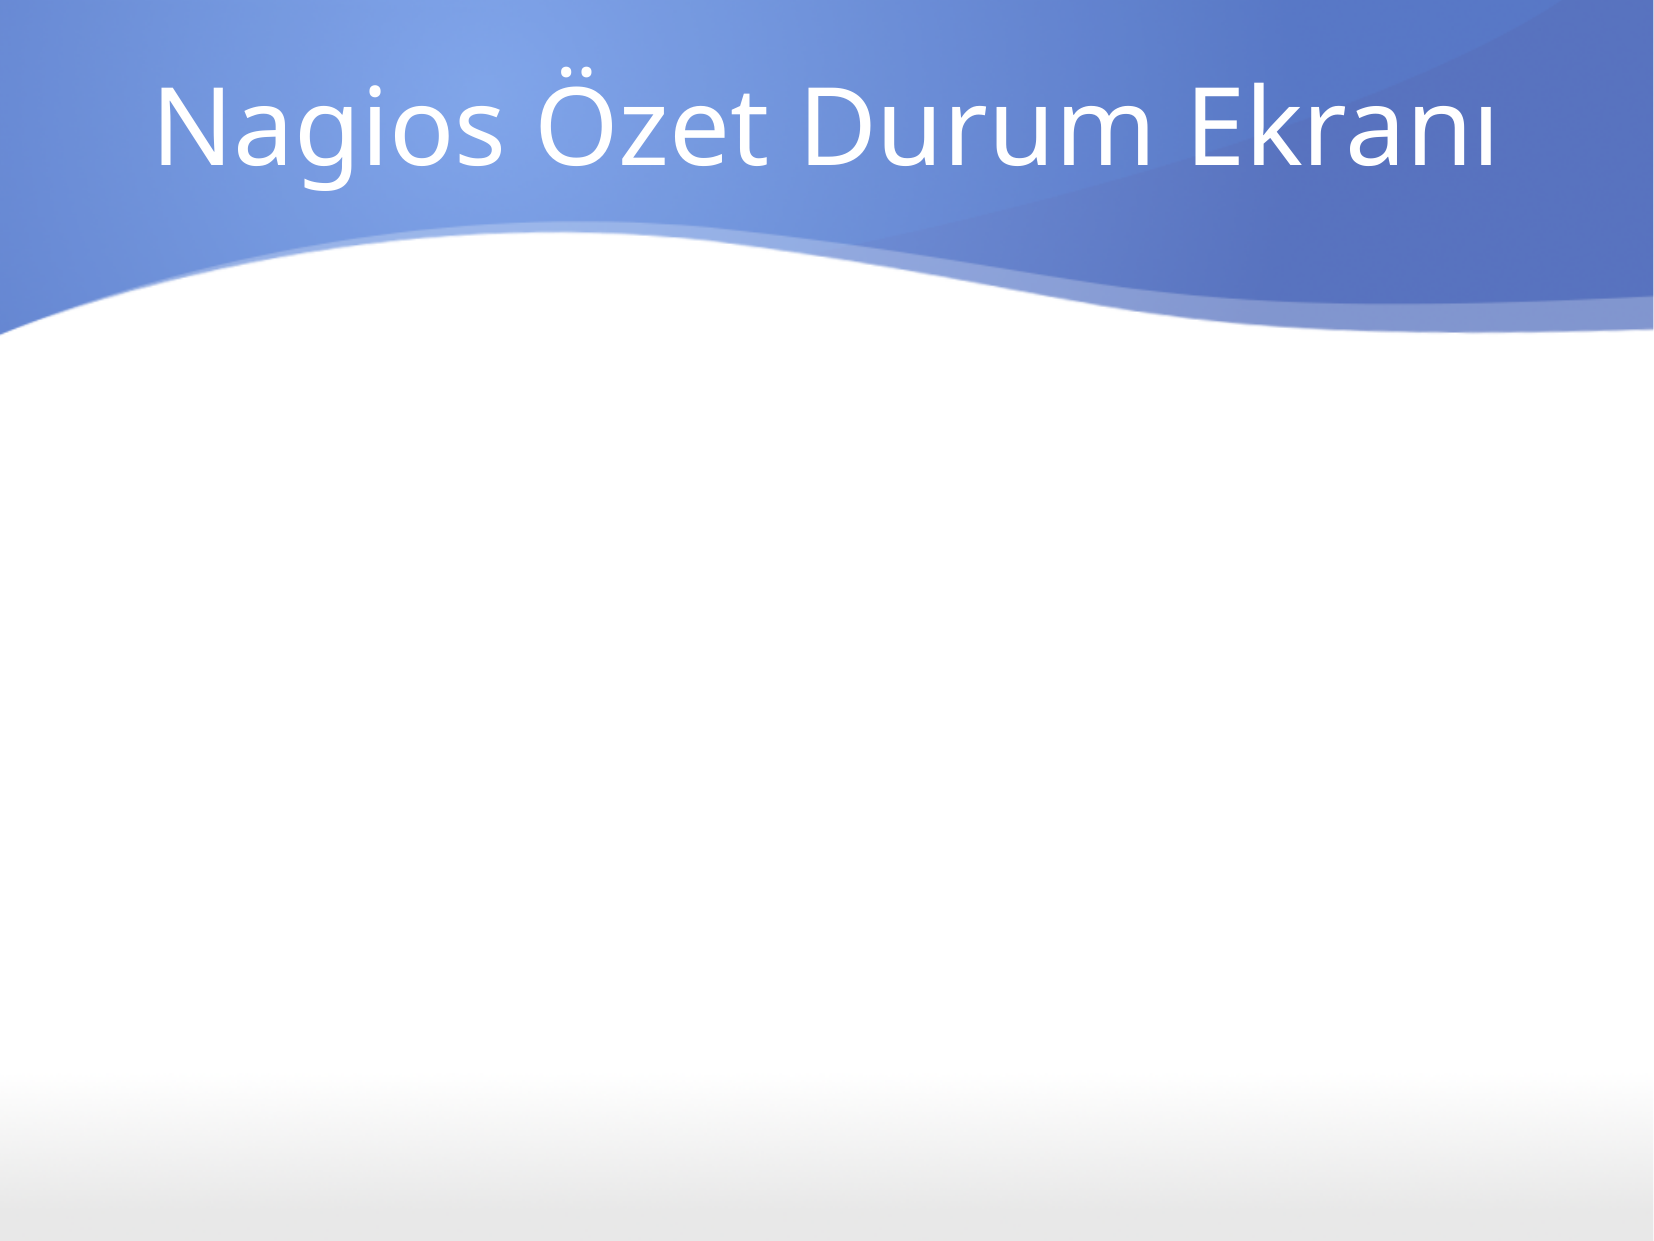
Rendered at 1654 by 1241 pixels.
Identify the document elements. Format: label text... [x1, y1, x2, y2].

picture [0, 0, 1654, 1241]
title Nagios Özet Durum Ekranı [82, 19, 1571, 228]
